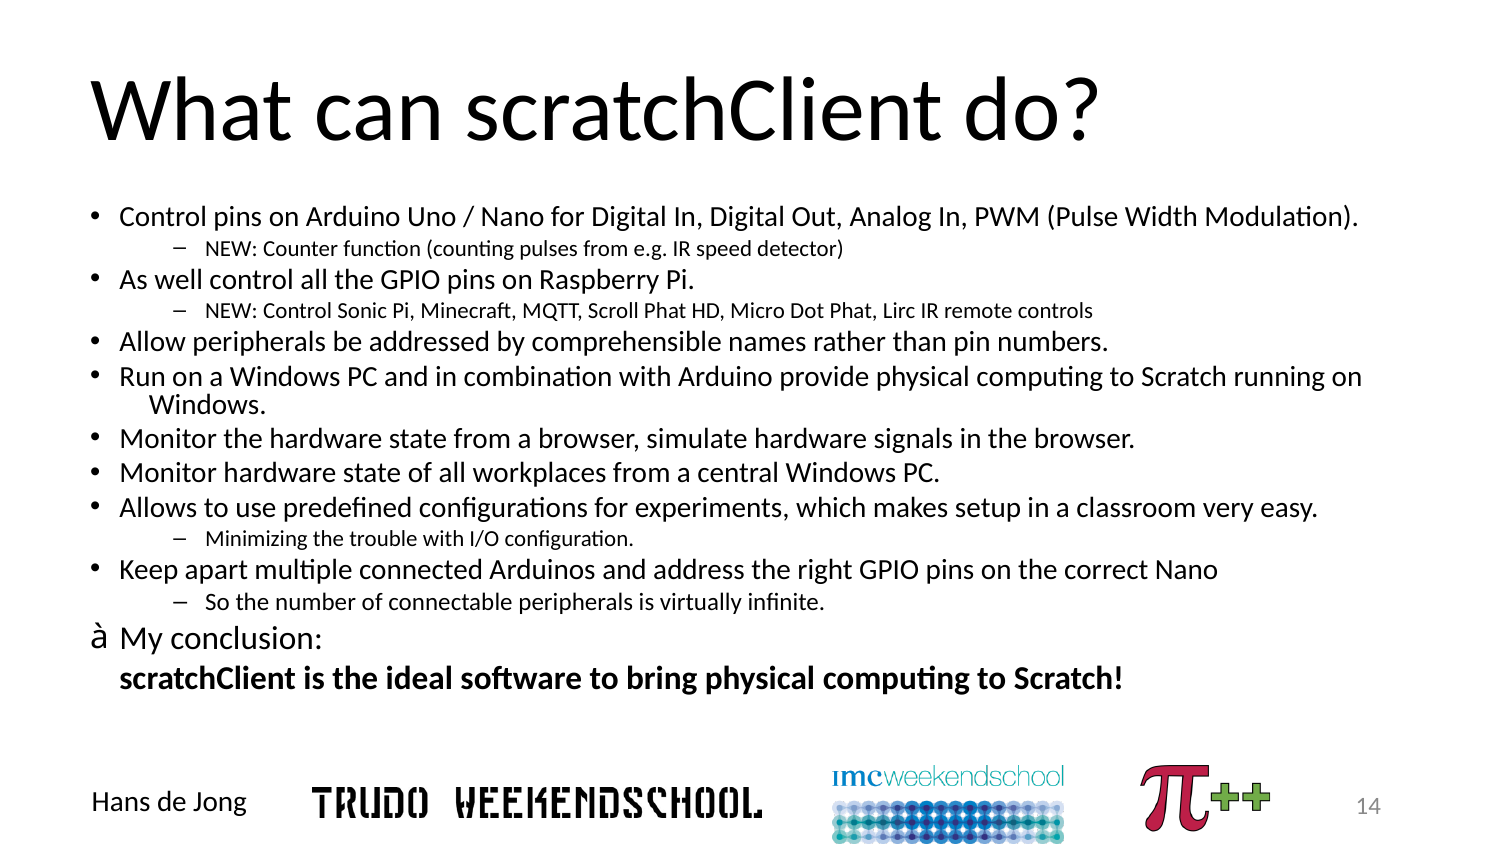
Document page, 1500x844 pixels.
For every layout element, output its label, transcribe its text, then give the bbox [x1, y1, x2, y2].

text_box 14 [1340, 782, 1426, 827]
title What can scratchClient do? [75, 33, 1426, 175]
list Control pins on Arduino Uno / Nano for Digital In, Digital Out, Analog In, PWM (Pulse Width Modulation). NEW: Counter function (counting pulses from e.g. IR speed detector) As well control all the GPIO pins on Raspberry Pi. NEW: Control Sonic Pi, Minecraft, MQTT, Scroll Phat HD, Micro Dot Phat, Lirc IR remote controls Allow peripherals be addressed by comprehensible names rather than pin numbers. Run on a Windows PC and in combination with Arduino provide physical computing to Scratch running on Windows. Monitor the hardware state from a browser, simulate hardware signals in the browser. Monitor hardware state of all workplaces from a central Windows PC. Allows to use predefined configurations for experiments, which makes setup in a classroom very easy. Minimizing the trouble with I/O configuration. Keep apart multiple connected Arduinos and address the right GPIO pins on the correct Nano So the number of connectable peripherals is virtually infinite. My conclusion: scratchClient is the ideal software to bring physical computing to Scratch! [75, 196, 1426, 754]
